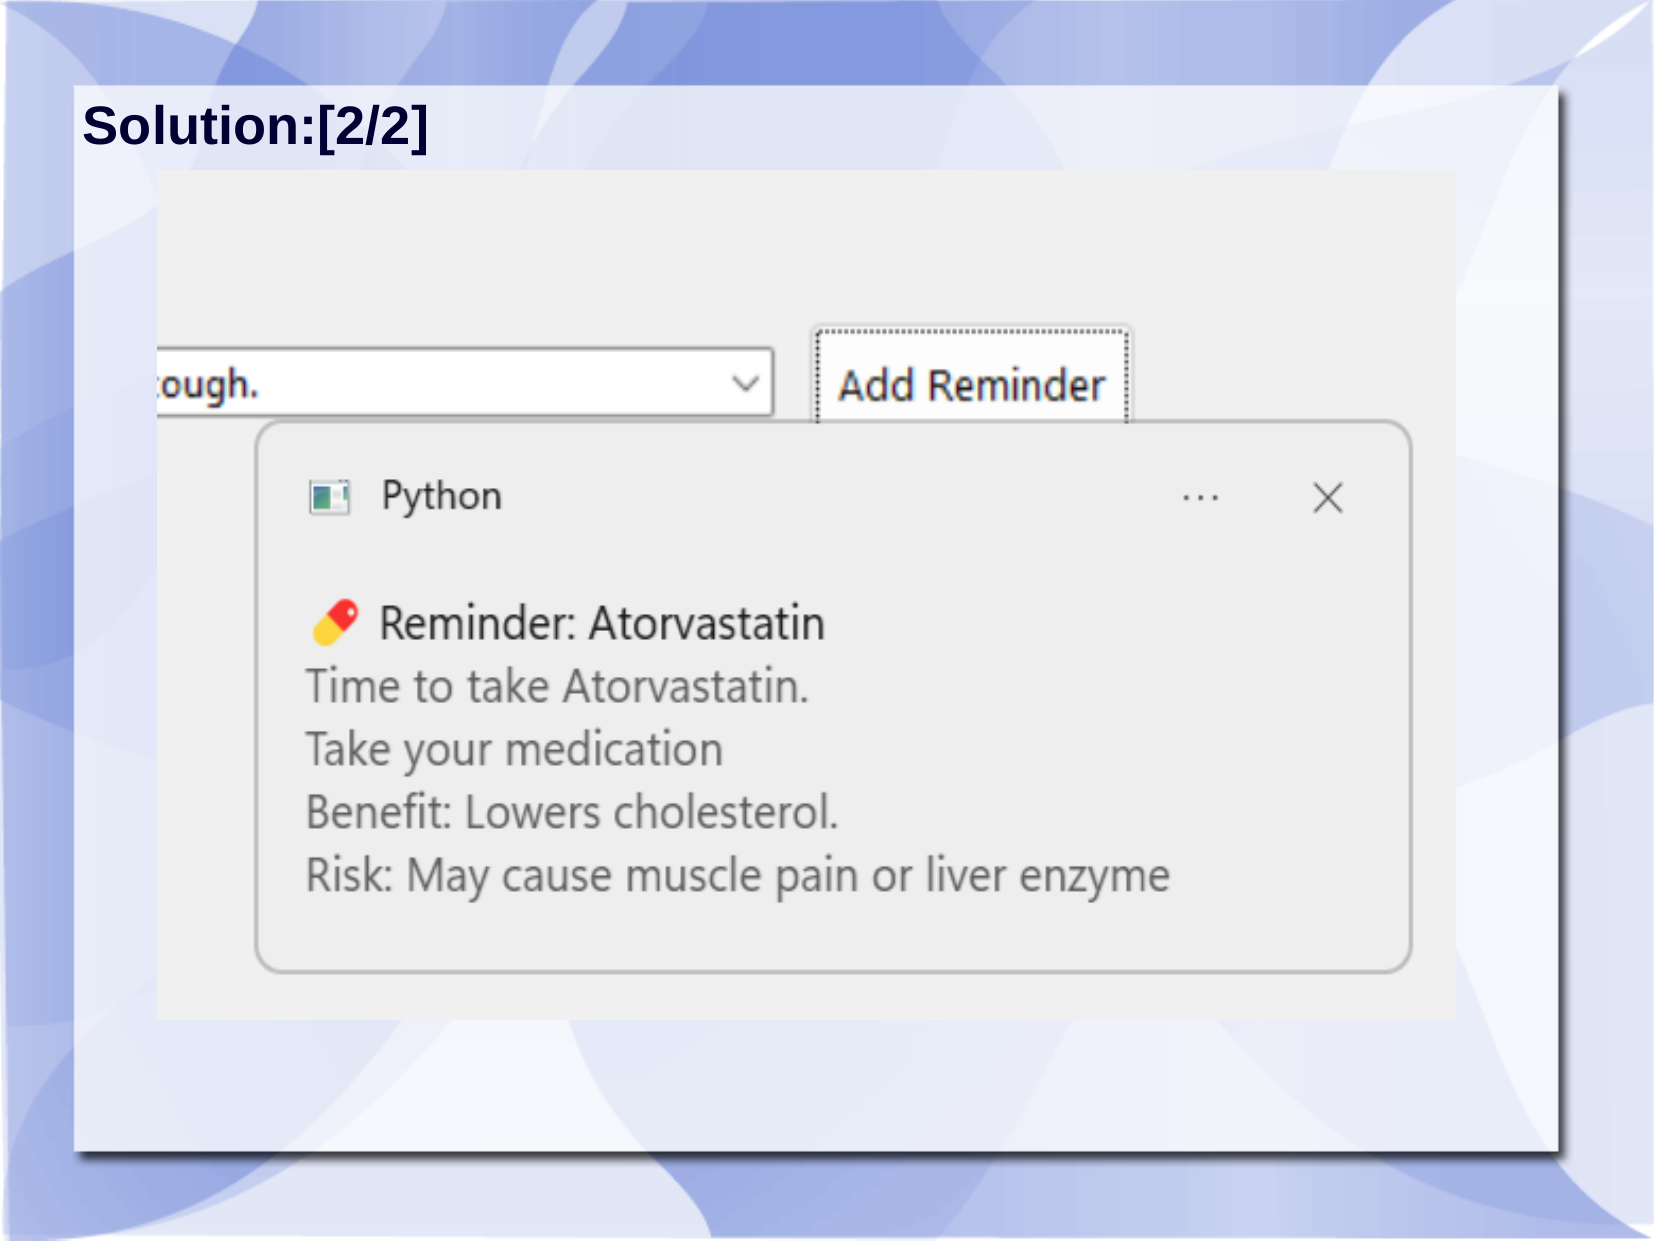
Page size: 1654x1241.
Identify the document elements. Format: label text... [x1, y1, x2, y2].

title Solution:[2/2] [82, 95, 1571, 158]
picture [0, 0, 1654, 1241]
